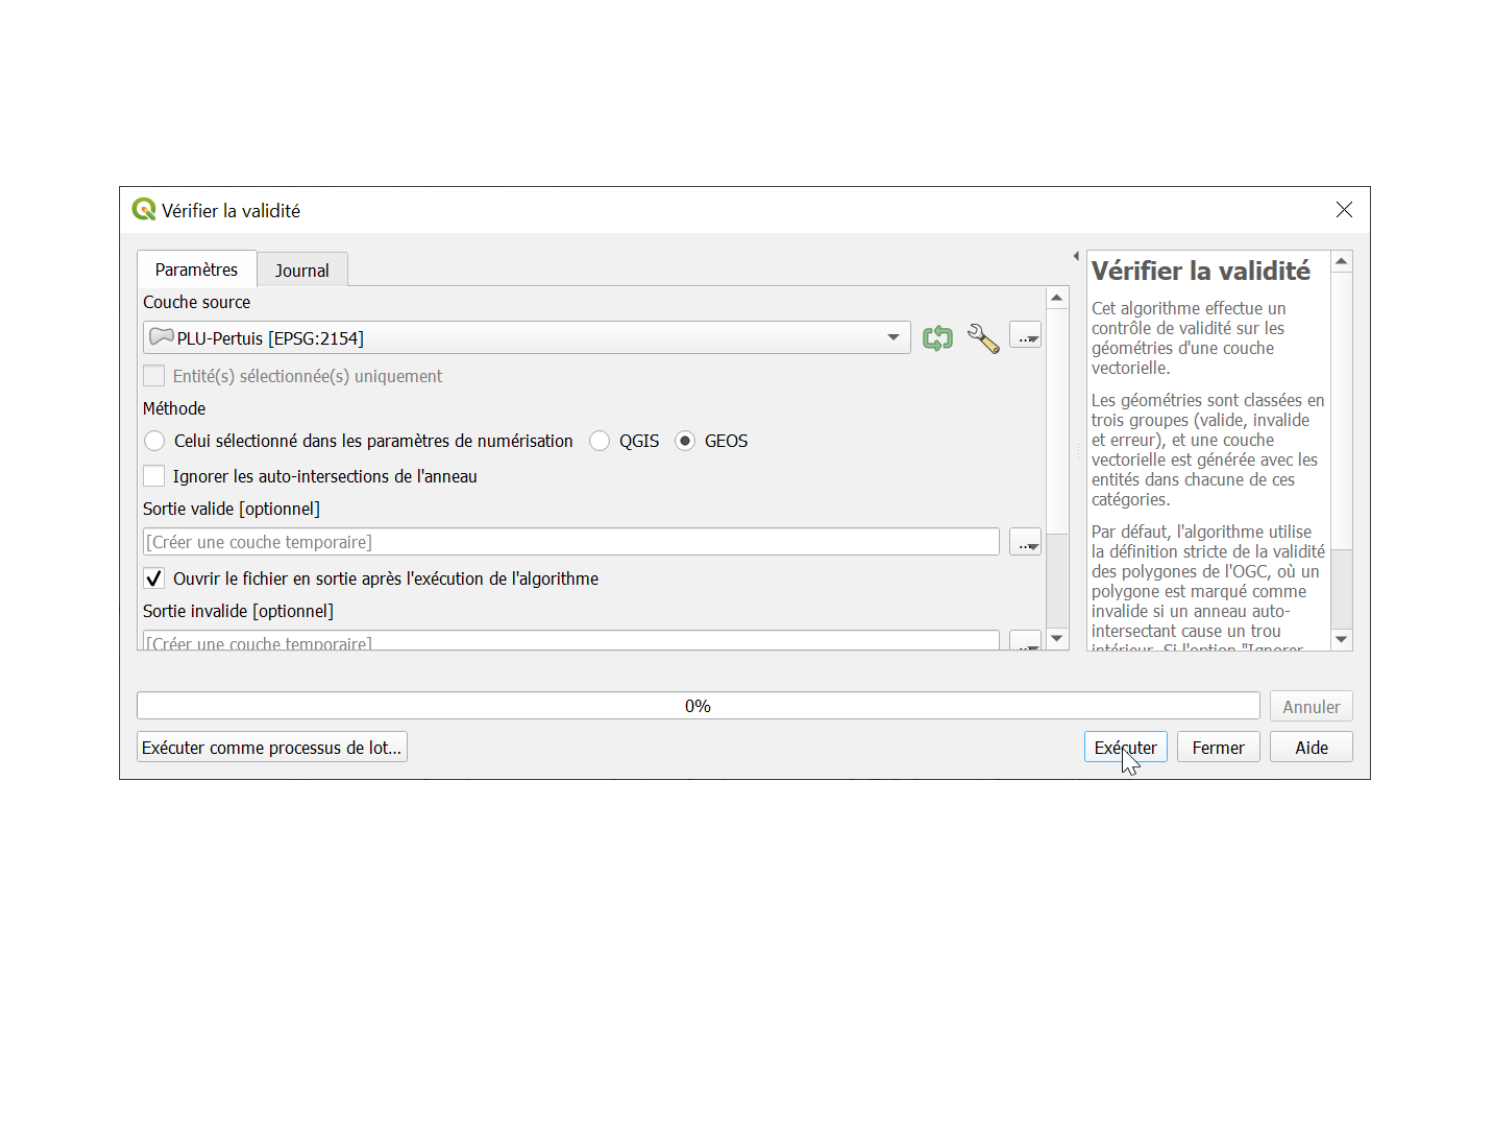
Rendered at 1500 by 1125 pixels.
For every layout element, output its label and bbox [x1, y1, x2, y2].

picture [119, 186, 1371, 780]
